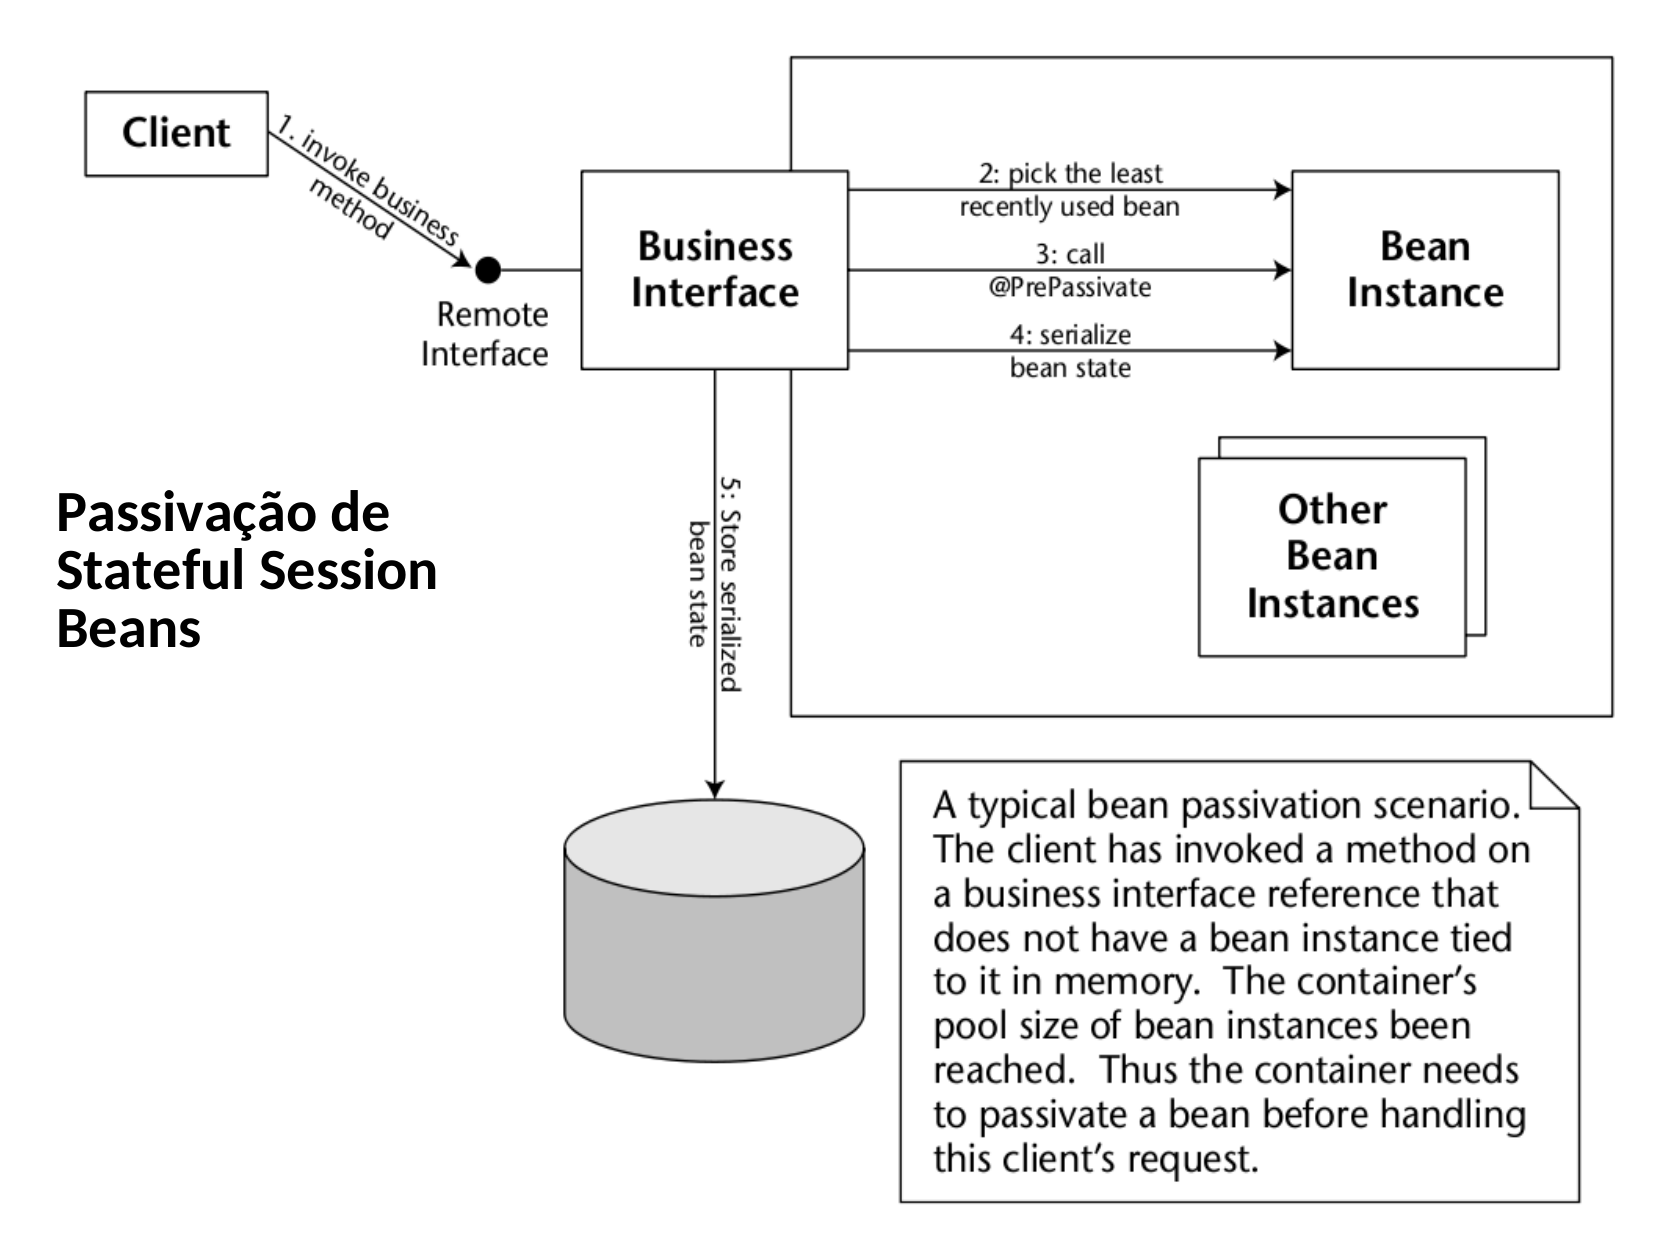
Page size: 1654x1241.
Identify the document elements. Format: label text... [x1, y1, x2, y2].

text_box Passivação de Stateful Session Beans [56, 487, 488, 751]
picture [42, 35, 1632, 1206]
